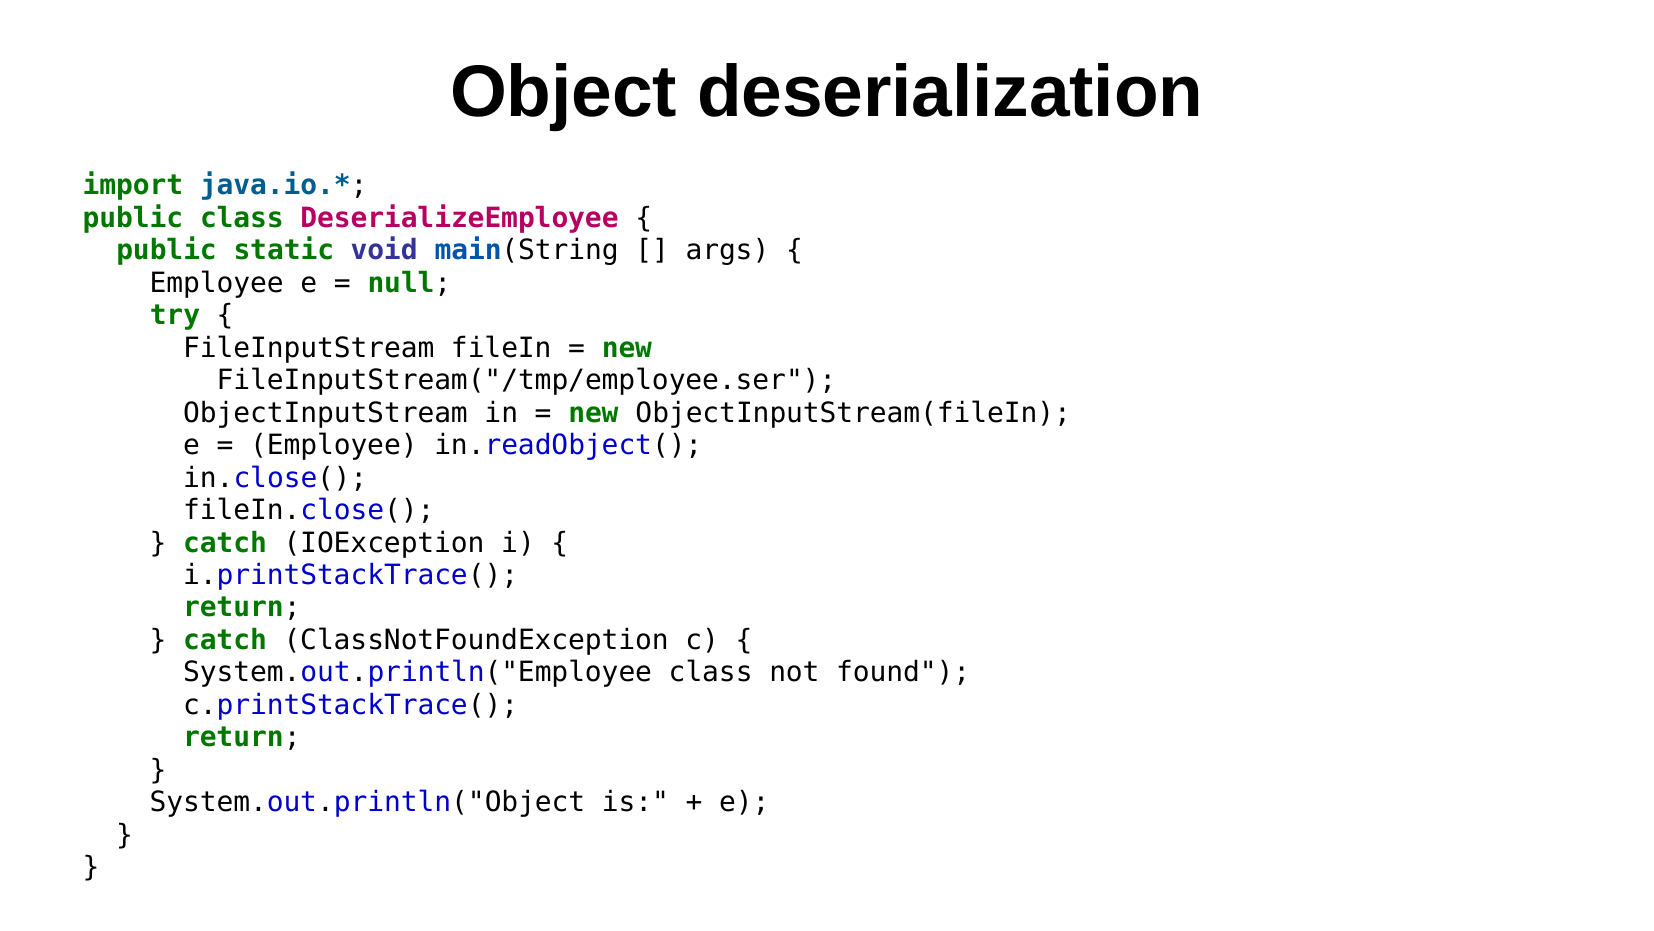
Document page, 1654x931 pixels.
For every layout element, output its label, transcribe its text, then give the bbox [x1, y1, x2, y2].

title Object deserialization [82, 37, 1571, 147]
list import java.io.*; public class DeserializeEmployee { public static void main(String [] args) { Employee e = null; try { FileInputStream fileIn = new FileInputStream("/tmp/employee.ser"); ObjectInputStream in = new ObjectInputStream(fileIn); e = (Employee) in.readObject(); in.close(); fileIn.close(); } catch (IOException i) { i.printStackTrace(); return; } catch (ClassNotFoundException c) { System.out.println("Employee class not found"); c.printStackTrace(); return; } System.out.println("Object is:" + e); } } [82, 168, 1538, 889]
